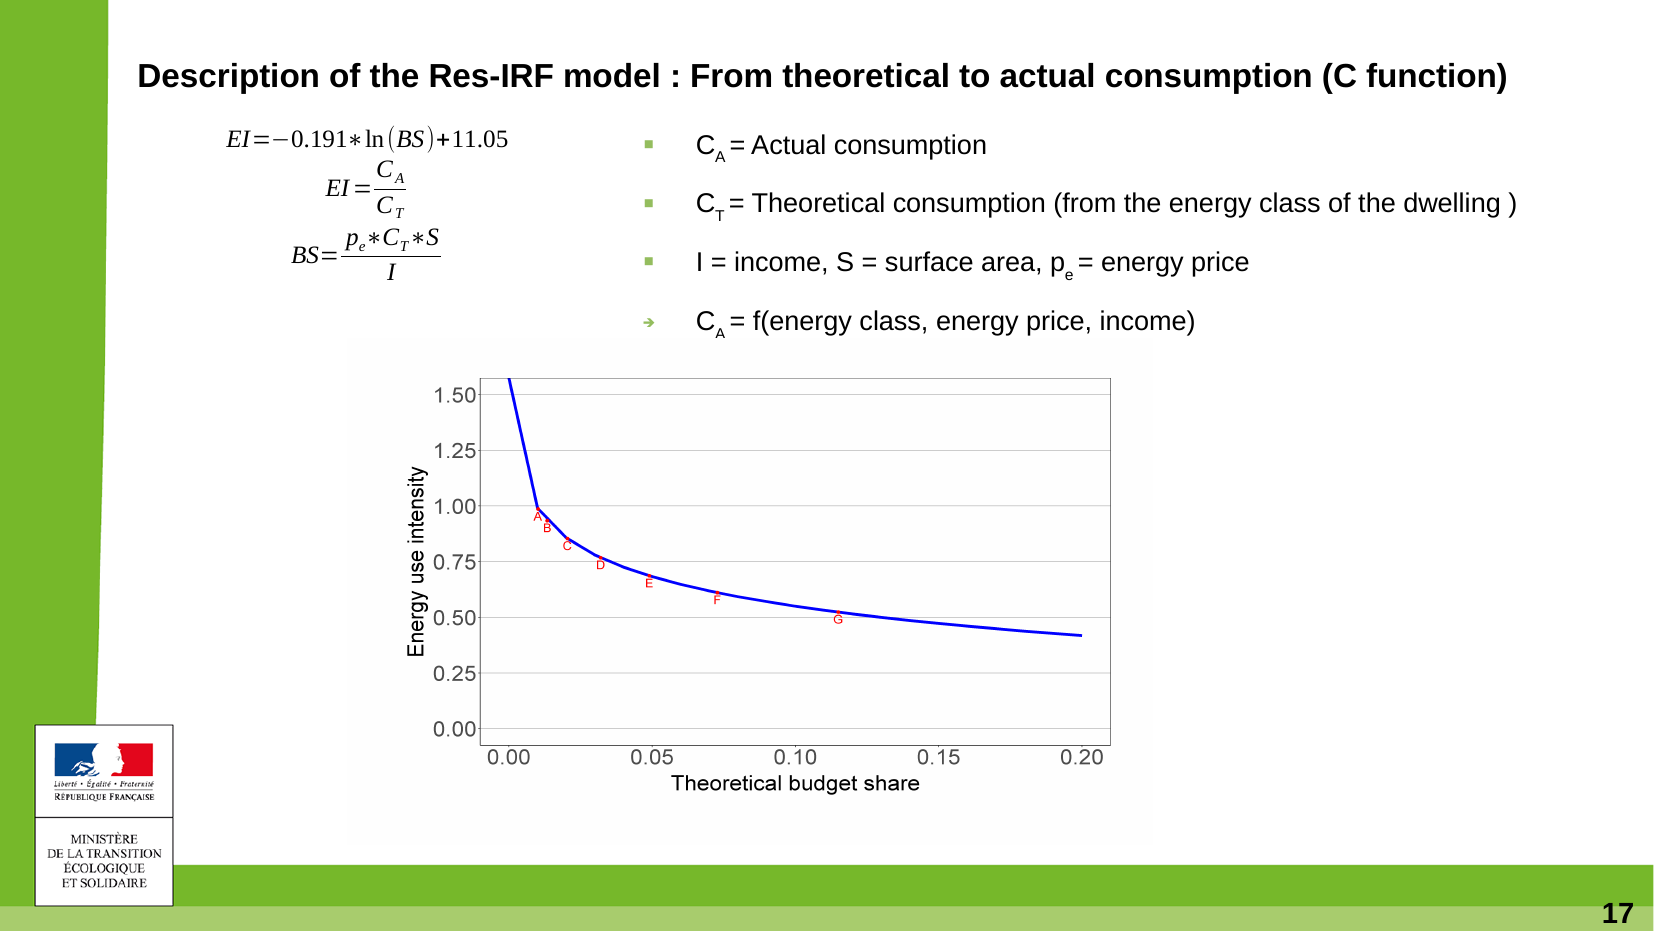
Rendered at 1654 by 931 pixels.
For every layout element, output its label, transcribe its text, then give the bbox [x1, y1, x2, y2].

title Description of the Res-IRF model : From theoretical to actual consumption (C function) [137, 37, 1571, 116]
chart [218, 125, 514, 287]
list CA = Actual consumption CT = Theoretical consumption (from the energy class of the dwelling ) I = income, S = surface area, pe = energy price CA = f(energy class, energy price, income) [624, 77, 1596, 419]
picture [0, 0, 1654, 931]
